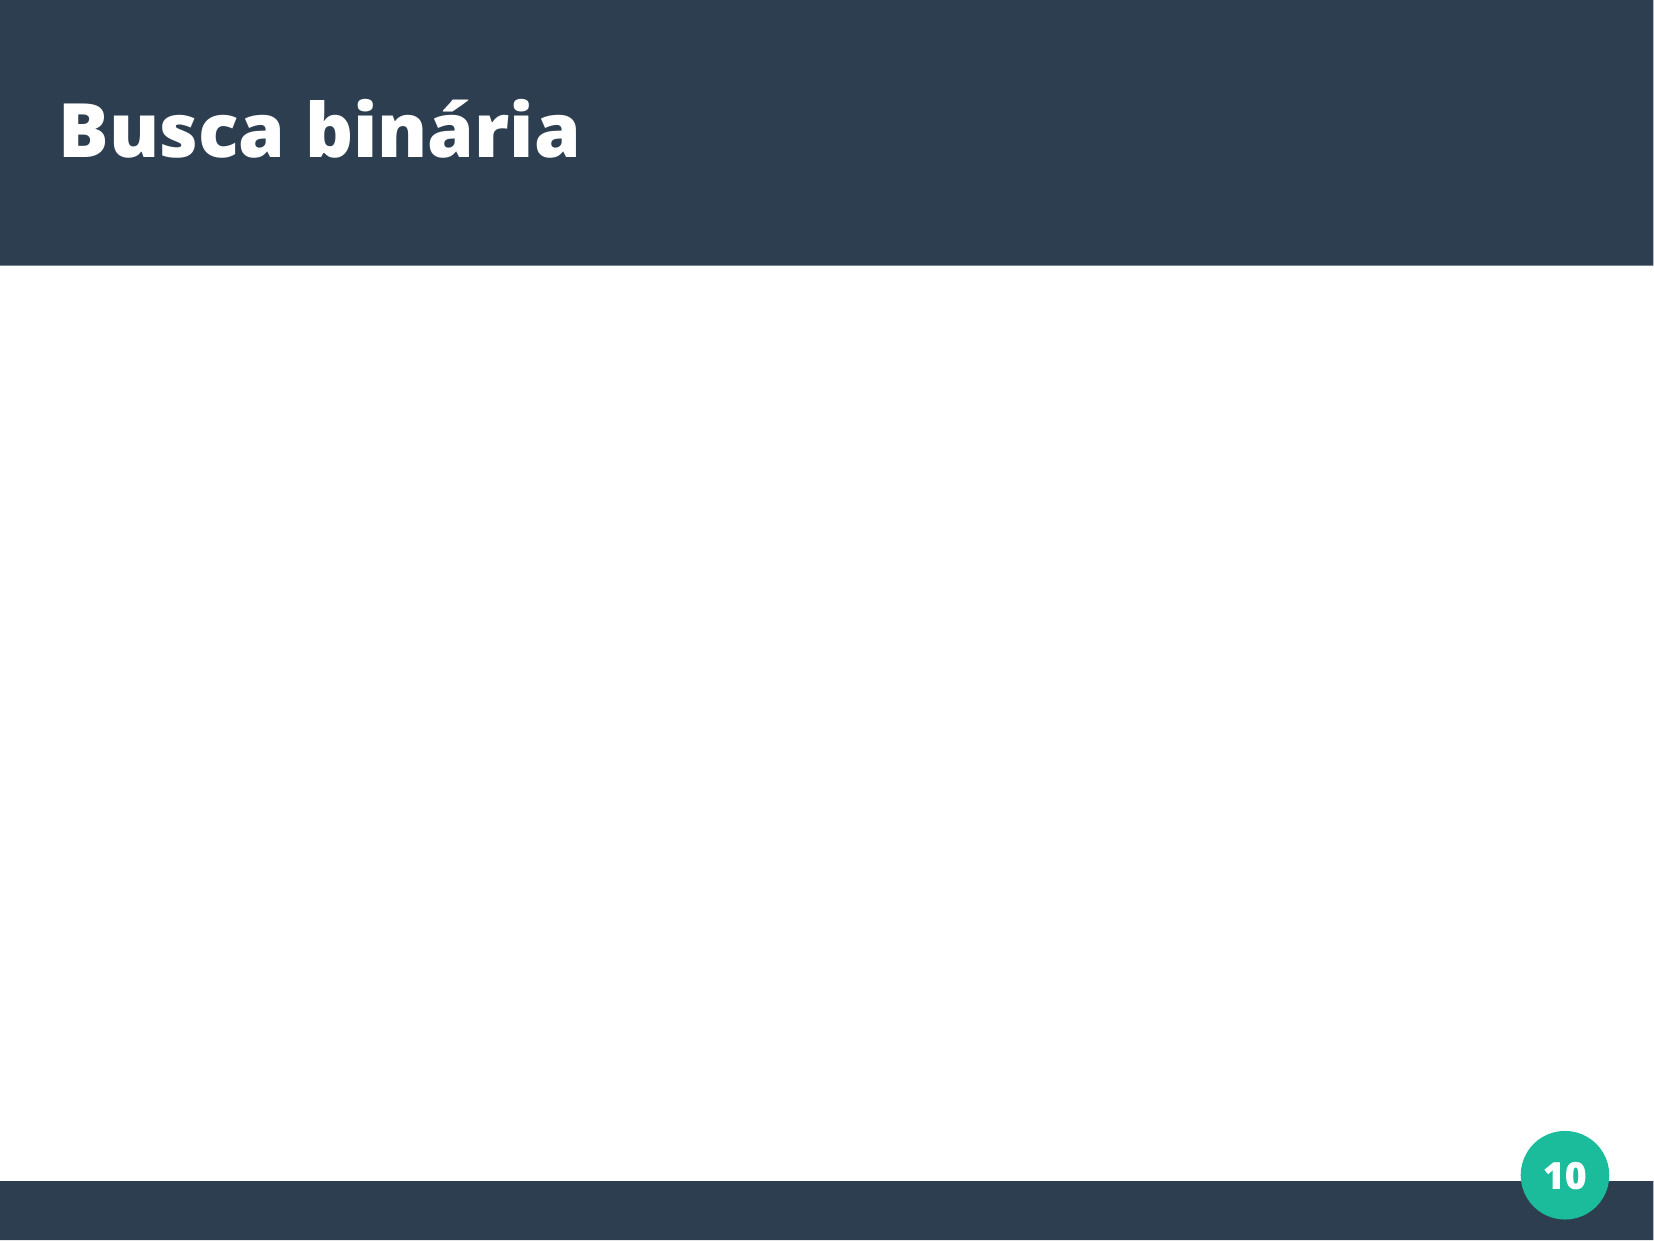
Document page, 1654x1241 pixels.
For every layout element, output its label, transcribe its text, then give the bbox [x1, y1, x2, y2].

title Busca binária [59, 49, 1595, 207]
